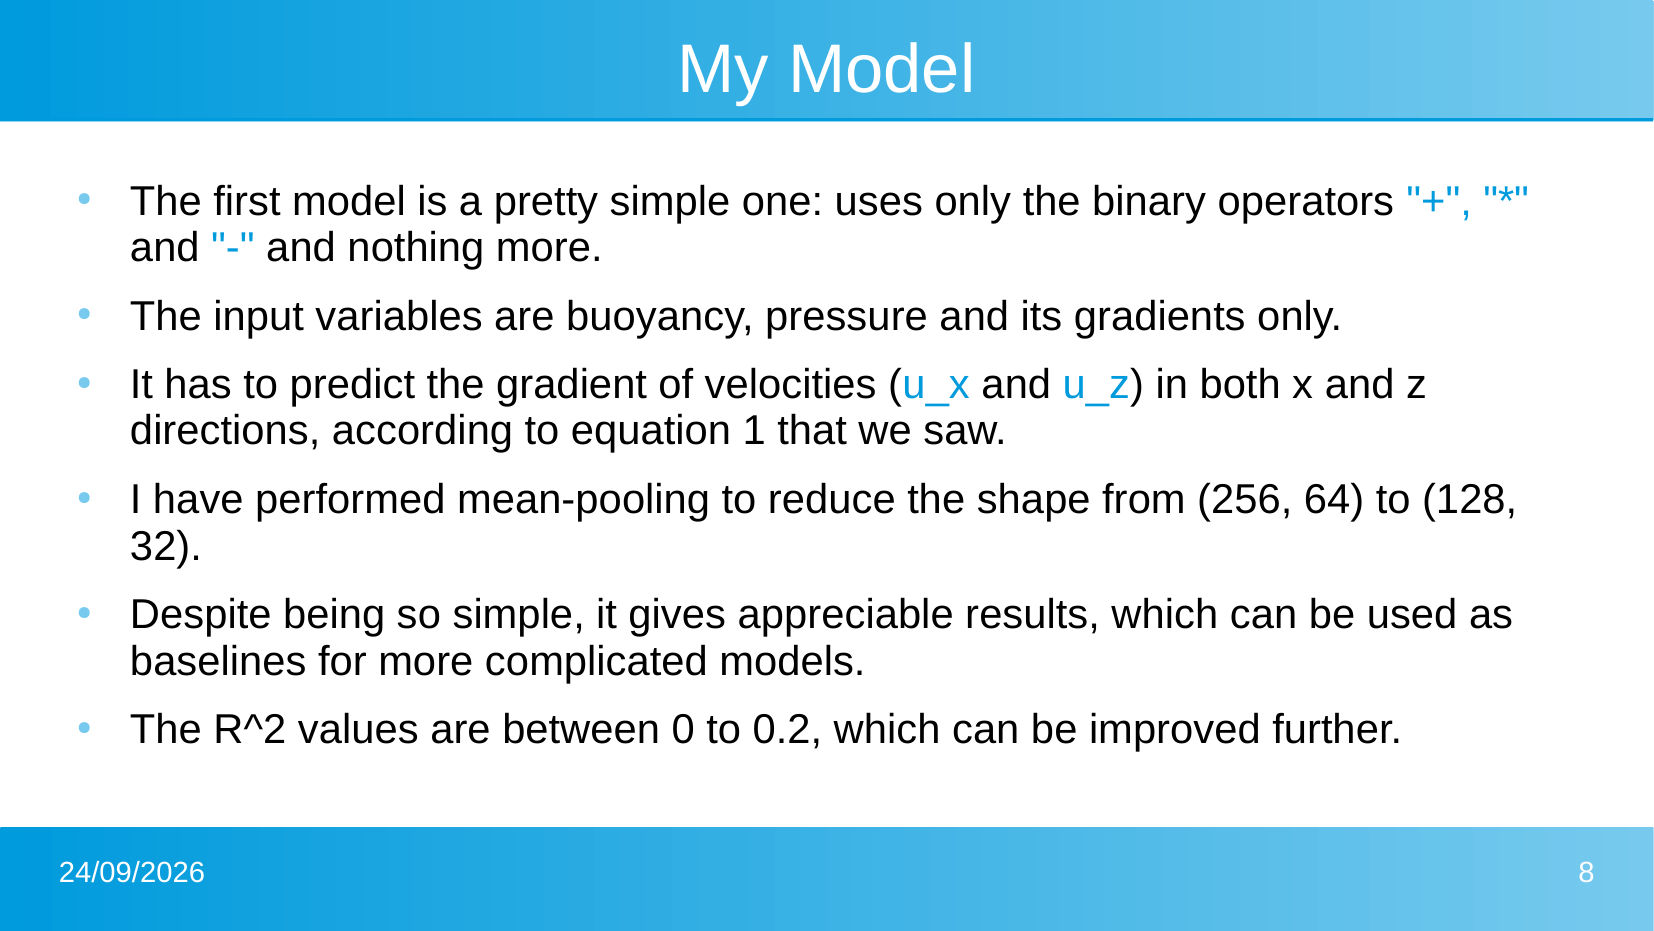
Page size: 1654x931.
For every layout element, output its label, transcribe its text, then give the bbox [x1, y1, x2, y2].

list The first model is a pretty simple one: uses only the binary operators "+", "*" and "-" and nothing more. The input variables are buoyancy, pressure and its gradients only. It has to predict the gradient of velocities (u_x and u_z) in both x and z directions, according to equation 1 that we saw. I have performed mean-pooling to reduce the shape from (256, 64) to (128, 32). Despite being so simple, it gives appreciable results, which can be used as baselines for more complicated models. The R^2 values are between 0 to 0.2, which can be improved further. [59, 177, 1595, 768]
title My Model [59, 29, 1595, 108]
